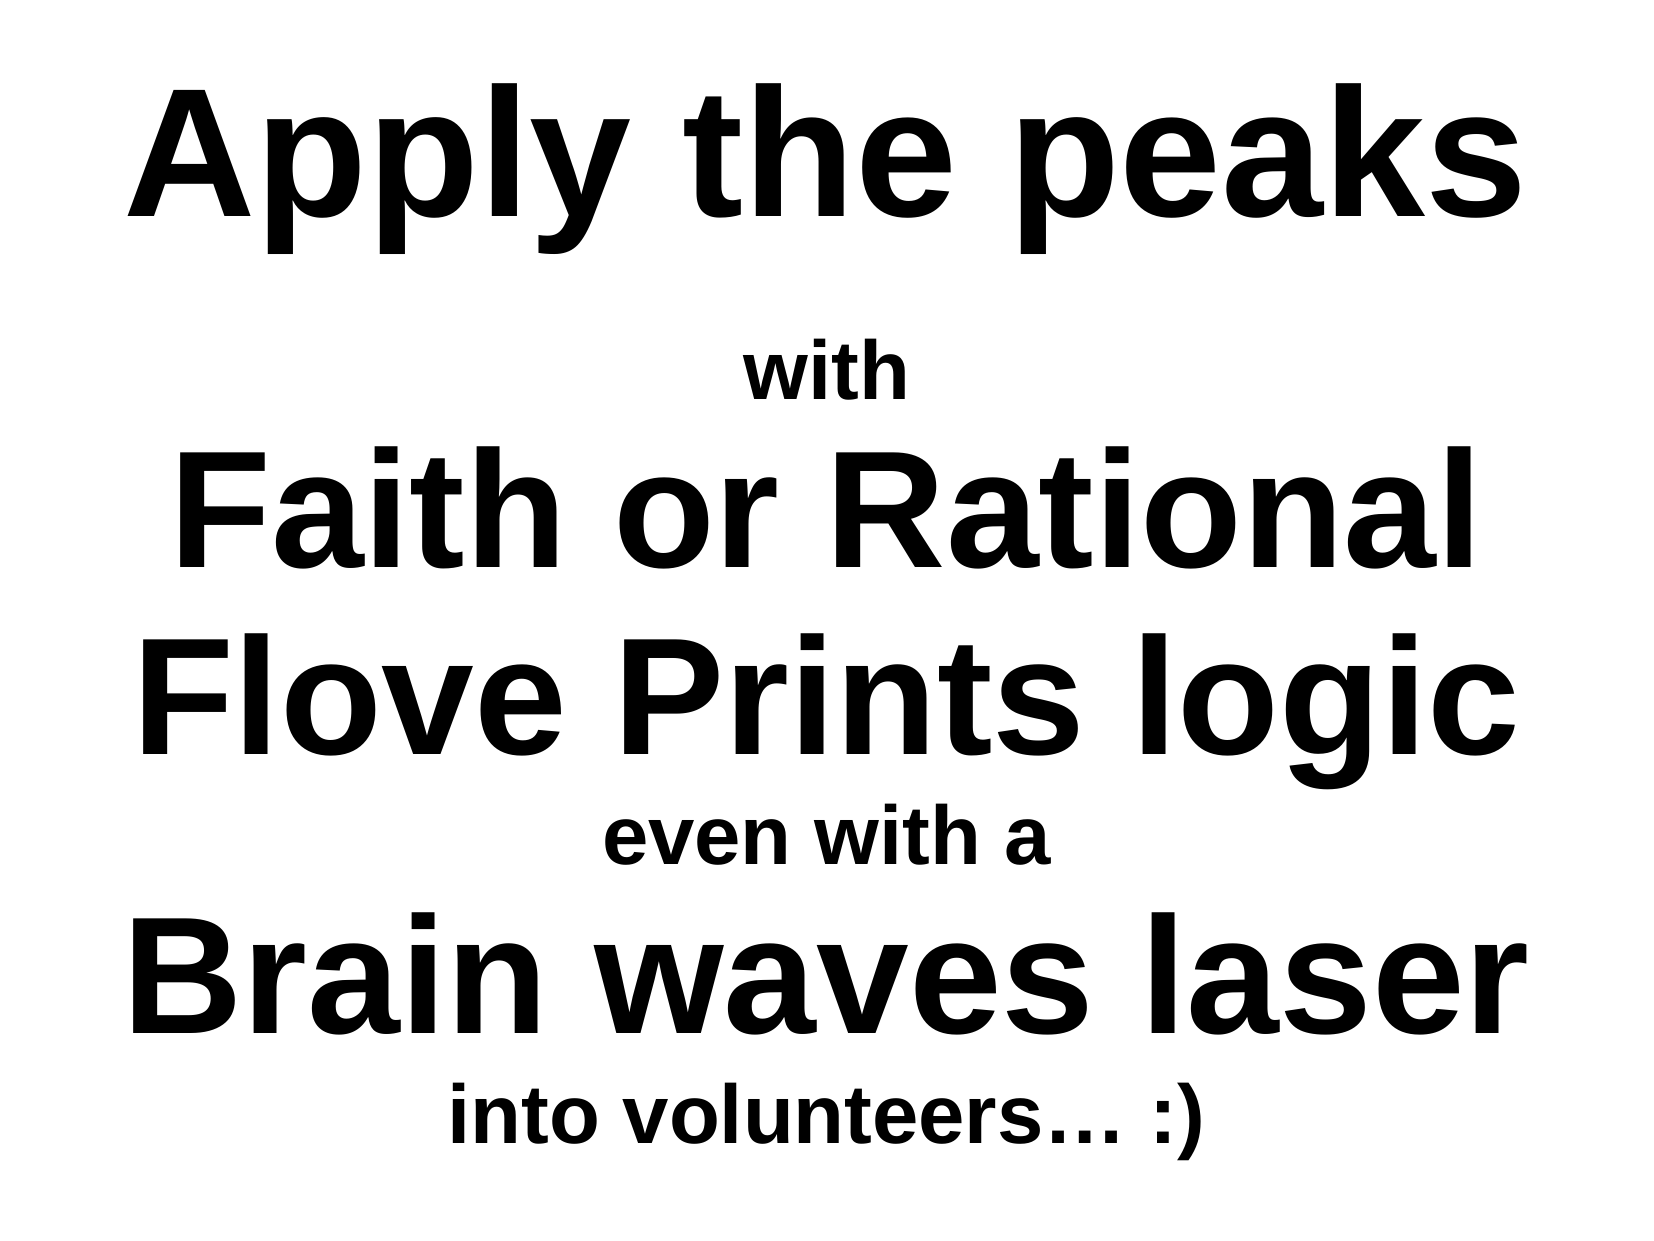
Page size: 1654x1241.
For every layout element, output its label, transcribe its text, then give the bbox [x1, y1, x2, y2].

subtitle with Faith or Rational Flove Prints logic even with a Brain waves laser into volunteers… :) [82, 44, 1571, 1241]
